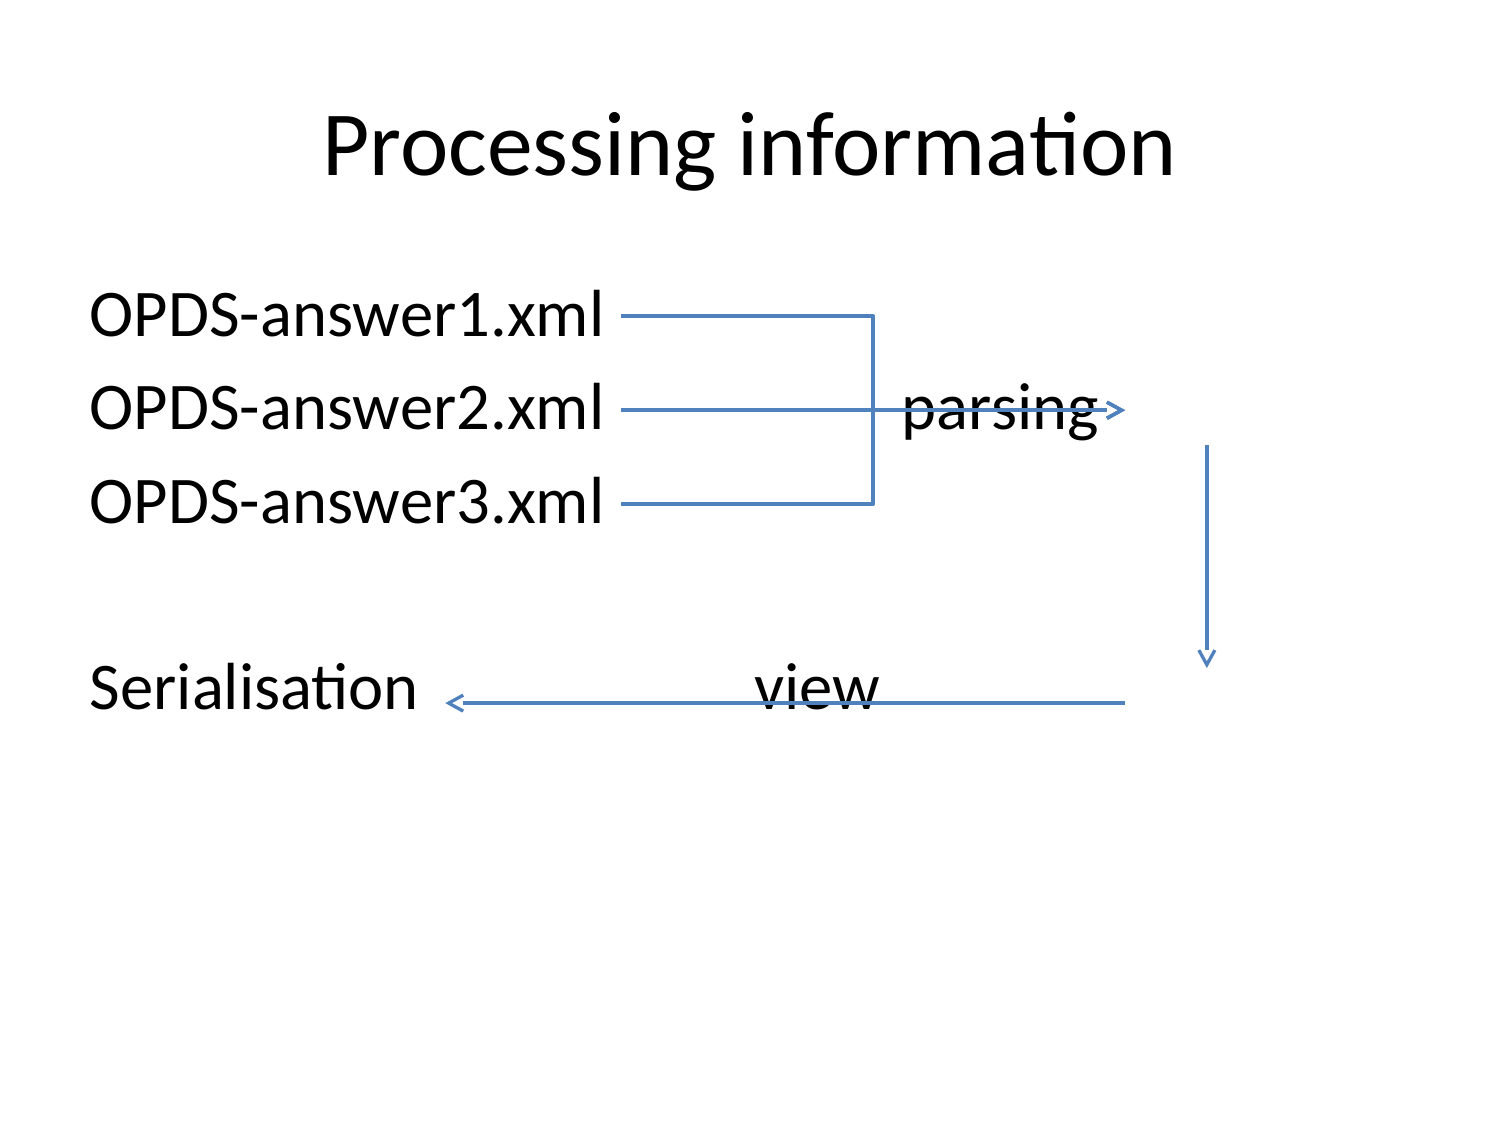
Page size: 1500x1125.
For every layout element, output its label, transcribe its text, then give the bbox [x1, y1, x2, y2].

title Processing information [75, 45, 1425, 233]
list OPDS-answer1.xml OPDS-answer2.xml parsing OPDS-answer3.xml Serialisation view [75, 262, 1425, 1005]
